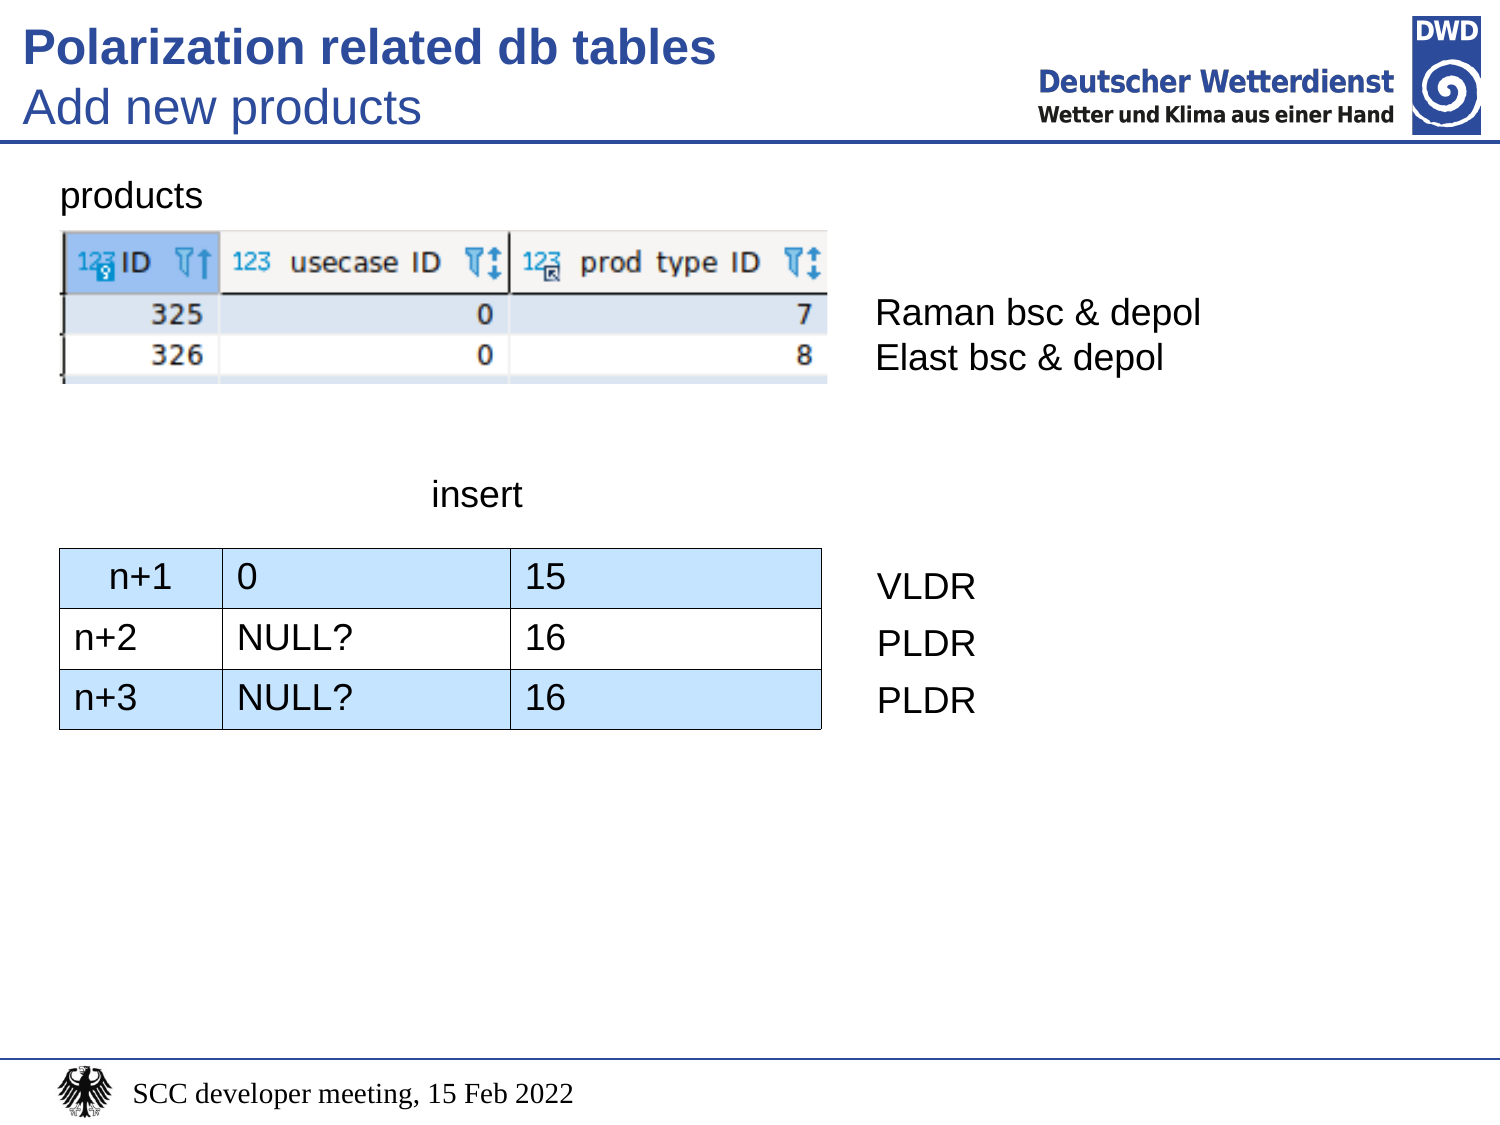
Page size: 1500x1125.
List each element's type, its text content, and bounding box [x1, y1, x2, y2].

text_box insert [416, 462, 538, 523]
table_cell n+3 [60, 670, 222, 729]
table_cell 16 [511, 609, 821, 669]
text_box VLDR PLDR PLDR [862, 554, 1060, 729]
table_cell NULL? [223, 670, 510, 729]
table_header n+1 [60, 549, 222, 608]
table_cell 16 [511, 670, 821, 729]
picture [1038, 16, 1481, 135]
picture [59, 230, 828, 384]
text_box Polarization related db tables Add new products [7, 6, 975, 143]
table_header 0 [223, 549, 510, 608]
text_box Raman bsc & depol Elast bsc & depol [860, 280, 1217, 386]
table_cell n+2 [60, 609, 222, 669]
table_cell NULL? [223, 609, 510, 669]
picture [55, 1064, 114, 1119]
table_header 15 [511, 549, 821, 608]
